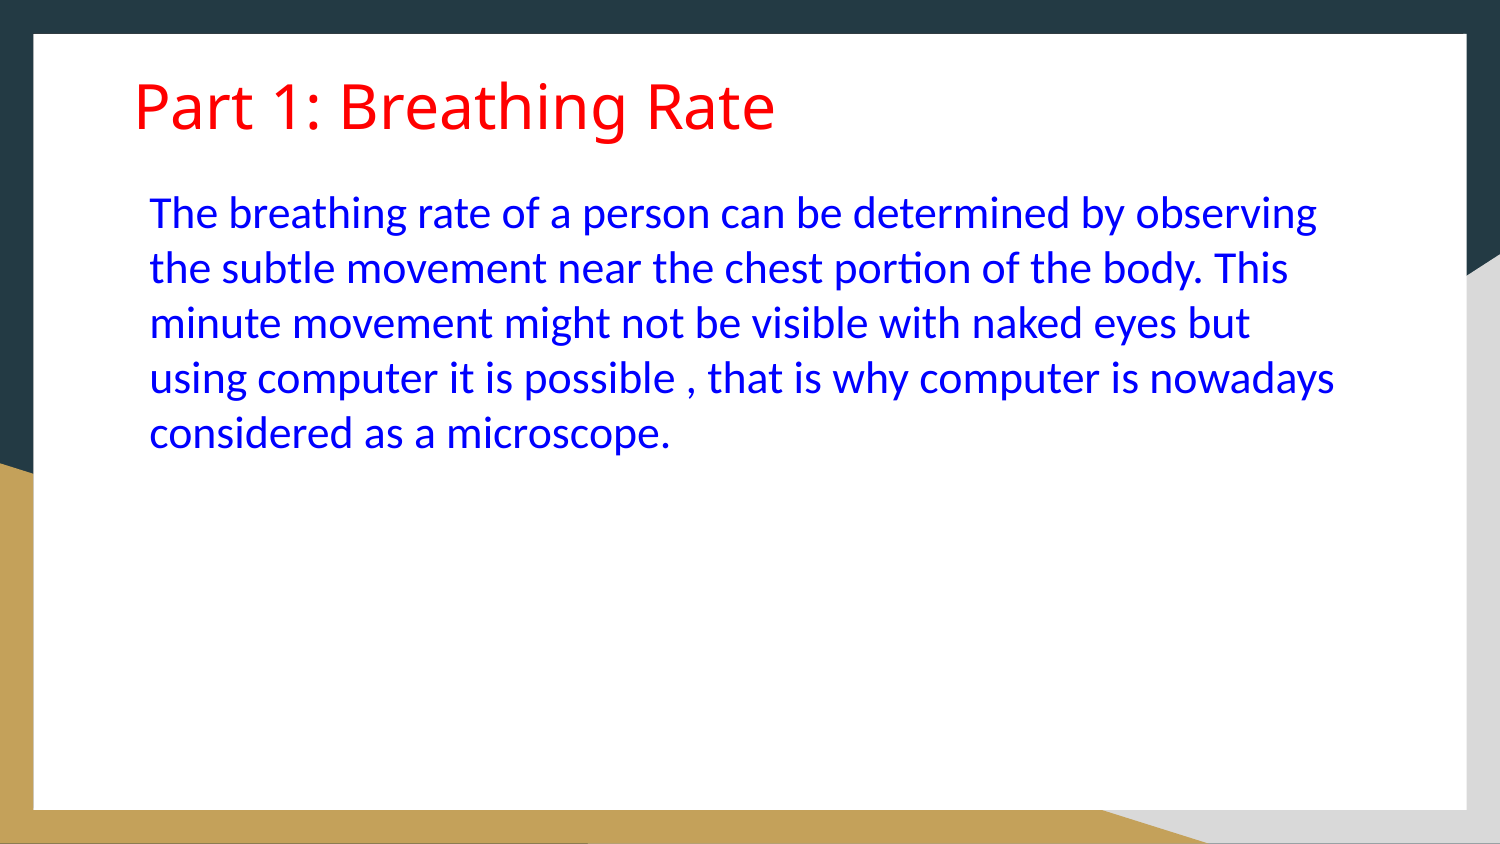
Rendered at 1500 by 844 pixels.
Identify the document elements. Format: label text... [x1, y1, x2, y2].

list The breathing rate of a person can be determined by observing the subtle movement near the chest portion of the body. This minute movement might not be visible with naked eyes but using computer it is possible , that is why computer is nowadays considered as a microscope. [134, 167, 1366, 729]
title Part 1: Breathing Rate [118, 51, 1350, 209]
